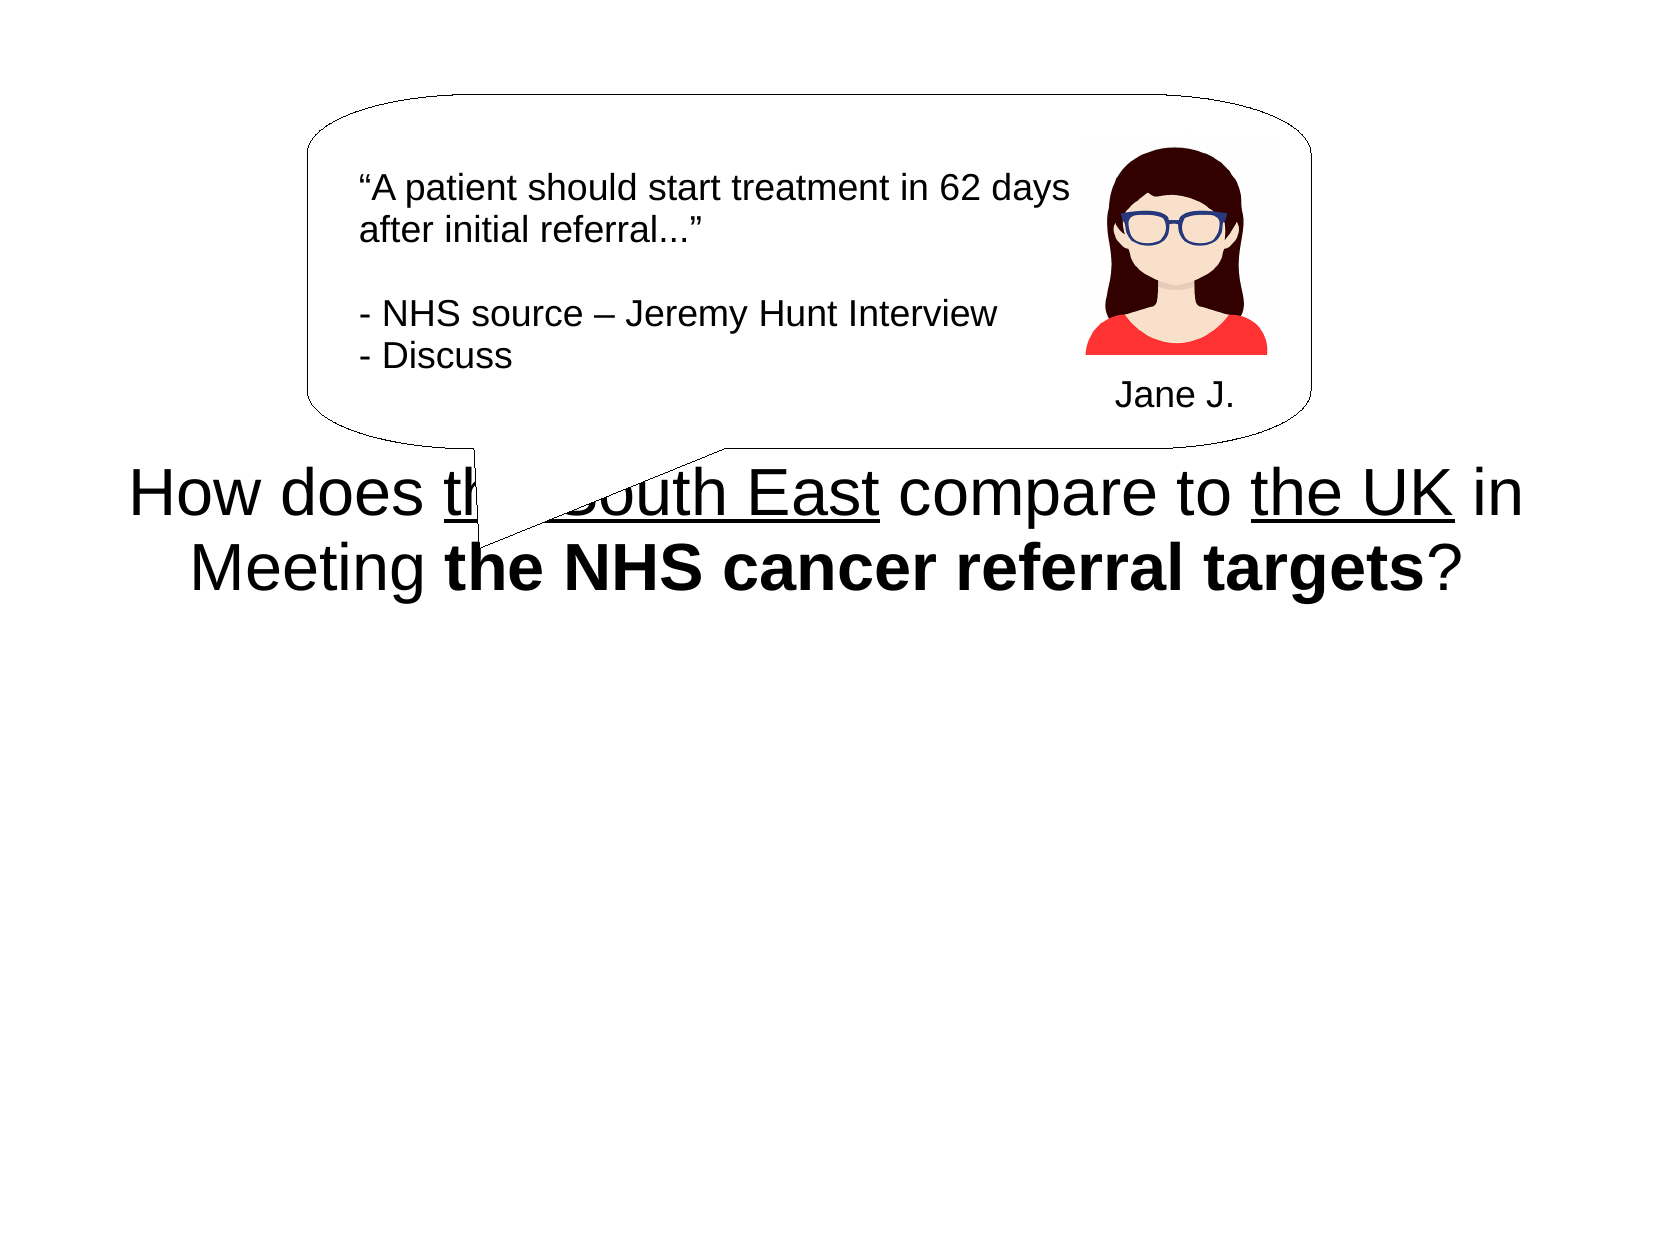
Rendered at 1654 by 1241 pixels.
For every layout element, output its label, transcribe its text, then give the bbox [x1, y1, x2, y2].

text_box Jane J. [1062, 366, 1288, 423]
picture [1077, 129, 1276, 355]
text_box “A patient should start treatment in 62 days after initial referral...” - NHS source – Jeremy Hunt Interview - Discuss [307, 94, 1312, 549]
subtitle How does the South East compare to the UK in Meeting the NHS cancer referral targets? [82, 49, 1571, 1010]
